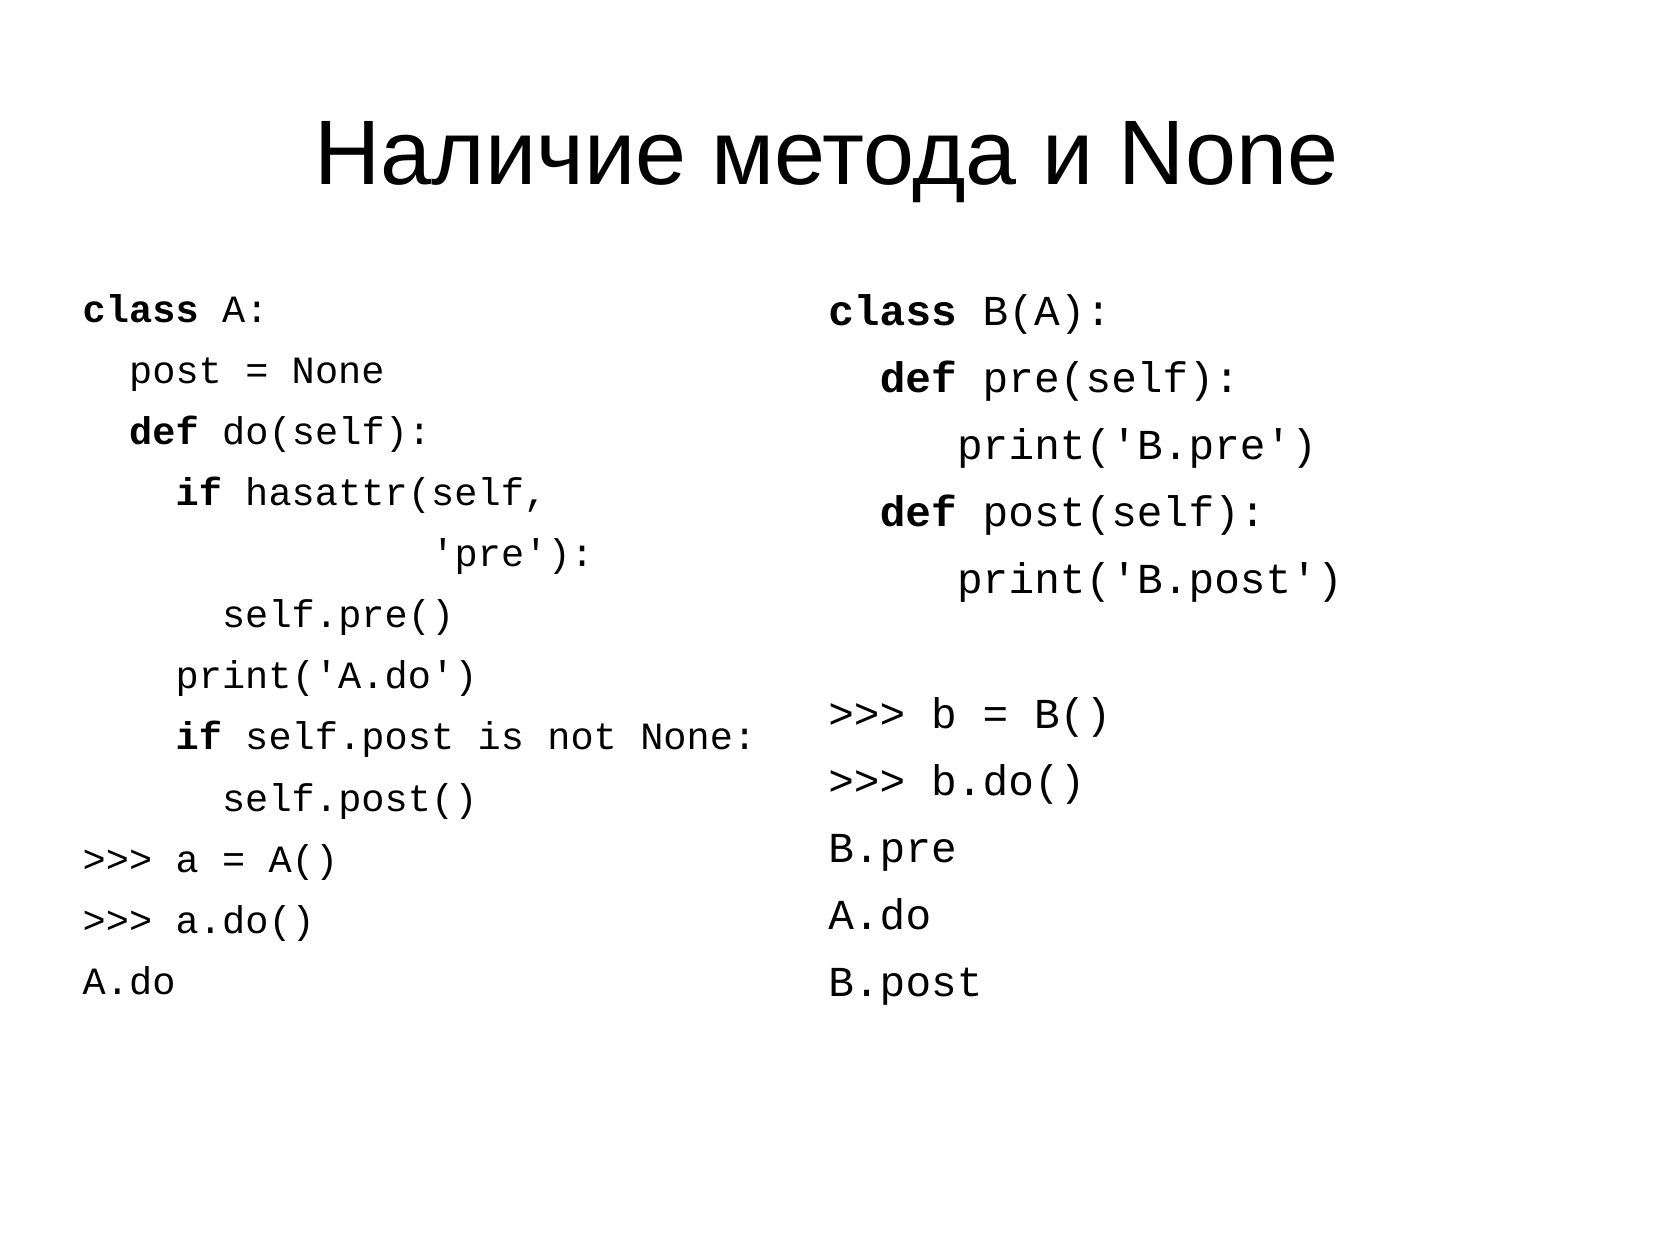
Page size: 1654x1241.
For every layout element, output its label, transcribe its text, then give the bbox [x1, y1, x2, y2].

title Наличие метода и None [82, 49, 1571, 257]
list class A: post = None def do(self): if hasattr(self, 'pre'): self.pre() print('A.do') if self.post is not None: self.post() >>> a = A() >>> a.do() A.do [82, 290, 793, 1010]
list class B(A): def pre(self): print('B.pre') def post(self): print('B.post') >>> b = B() >>> b.do() B.pre A.do B.post [828, 290, 1539, 1010]
